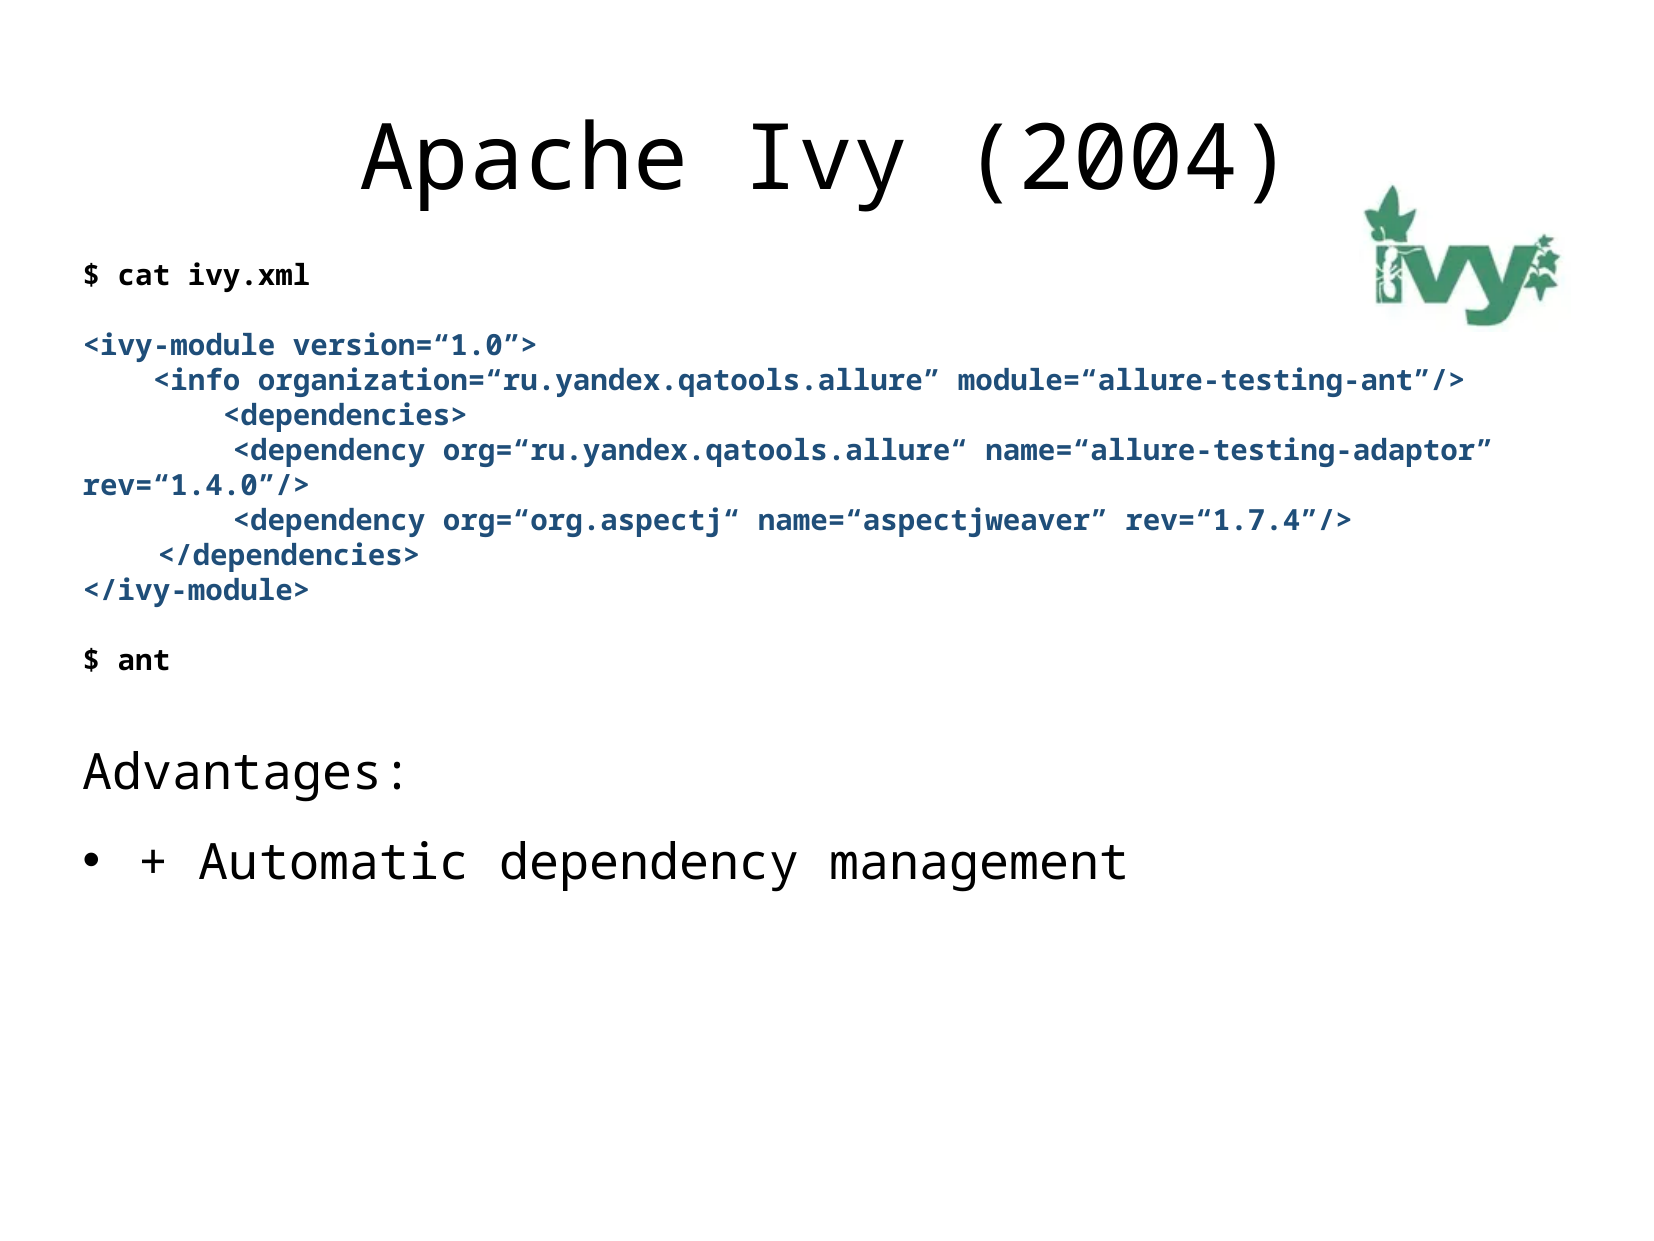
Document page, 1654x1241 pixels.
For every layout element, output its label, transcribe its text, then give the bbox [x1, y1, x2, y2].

title Apache Ivy (2004) [82, 49, 1571, 256]
picture [1359, 181, 1571, 332]
text_box $ cat ivy.xml <ivy-module version=“1.0”> <info organization=“ru.yandex.qatools.allure” module=“allure-testing-ant”/> <dependencies> <dependency org=“ru.yandex.qatools.allure“ name=“allure-testing-adaptor” rev=“1.4.0”/> <dependency org=“org.aspectj“ name=“aspectjweaver” rev=“1.7.4”/> </dependencies> </ivy-module> $ ant [82, 256, 1590, 739]
text_box Advantages: + Automatic dependency management [82, 739, 1632, 1026]
